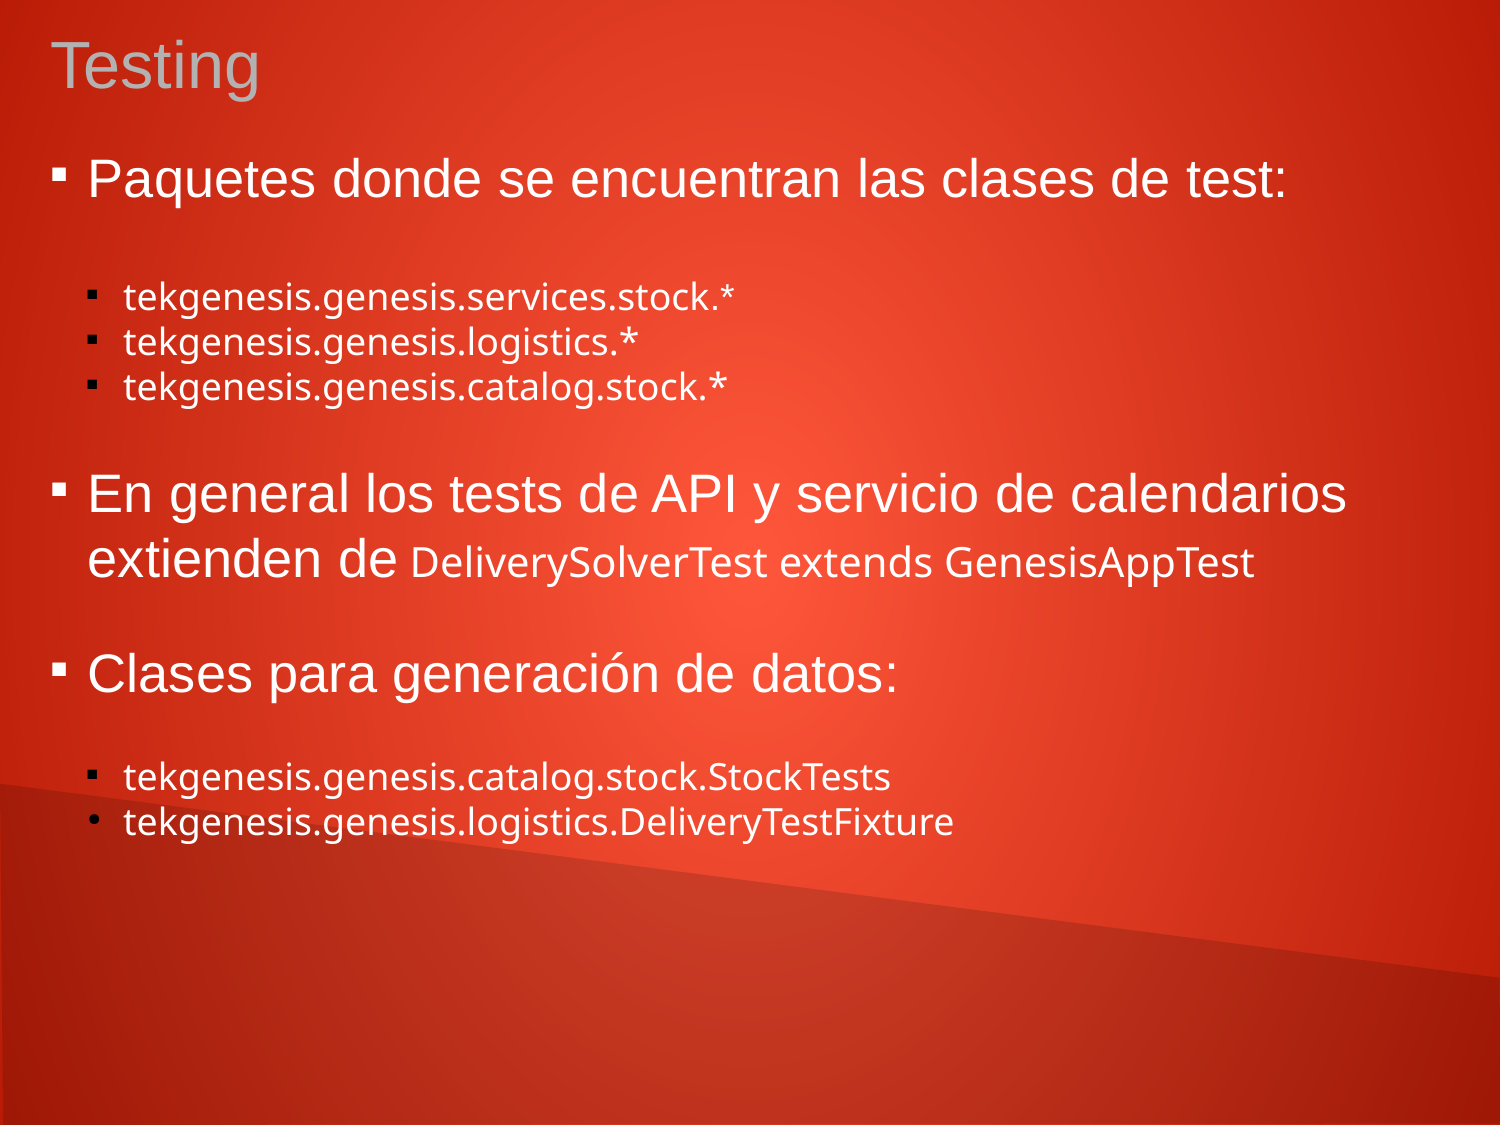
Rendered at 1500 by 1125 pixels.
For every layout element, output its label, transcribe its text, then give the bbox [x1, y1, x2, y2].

text_box Testing [35, 11, 1386, 112]
text_box Paquetes donde se encuentran las clases de test: tekgenesis.genesis.services.stock.* tekgenesis.genesis.logistics.* tekgenesis.genesis.catalog.stock.* En general los tests de API y servicio de calendarios extienden de DeliverySolverTest extends GenesisAppTest Clases para generación de datos: tekgenesis.genesis.catalog.stock.StockTests tekgenesis.genesis.logistics.DeliveryTestFixture [37, 135, 1431, 931]
